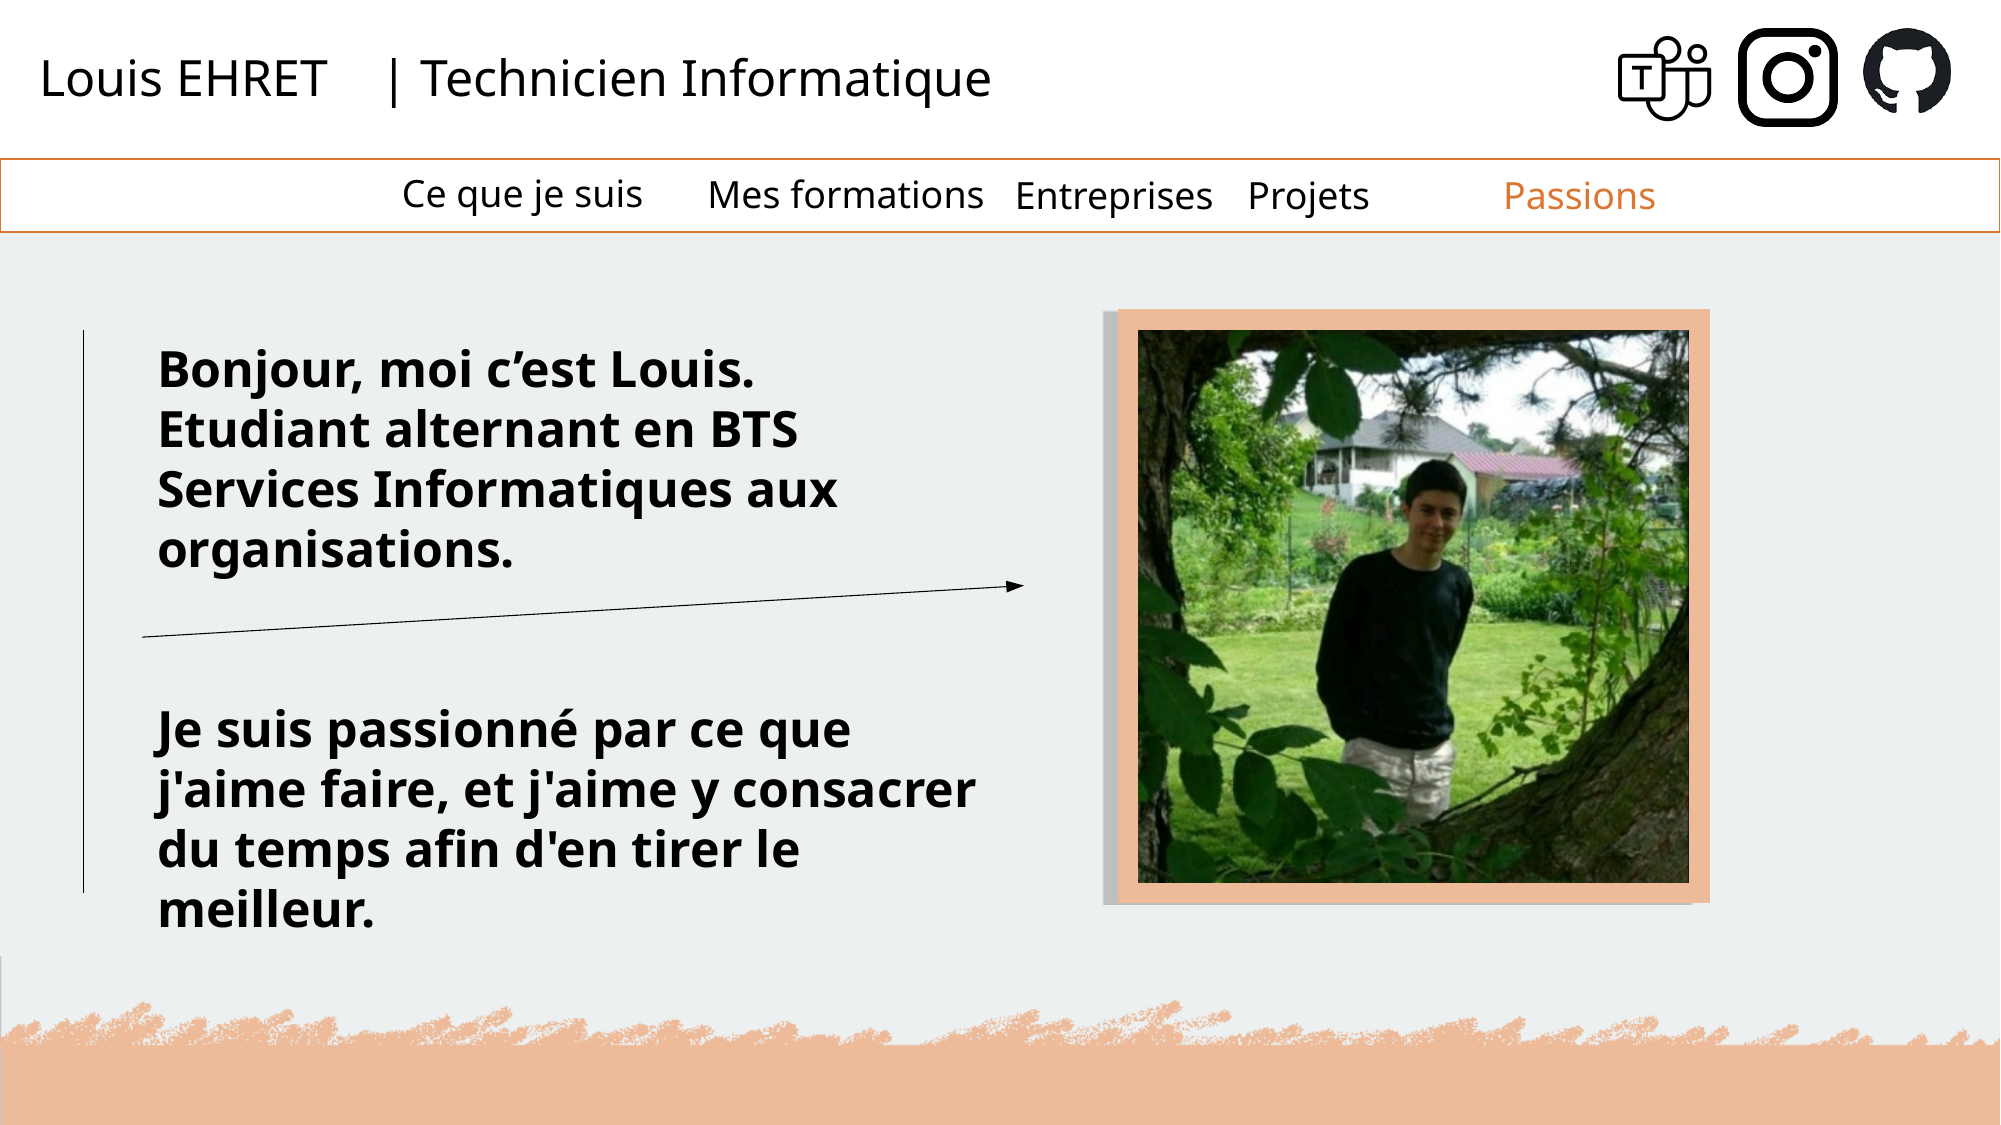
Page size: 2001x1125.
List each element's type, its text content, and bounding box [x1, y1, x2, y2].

picture [1738, 28, 1838, 127]
text_box Bonjour, moi c’est Louis. Etudiant alternant en BTS Services Informatiques aux organisations. Je suis passionné par ce que j'aime faire, et j'aime y consacrer du temps afin d'en tirer le meilleur. [142, 588, 997, 830]
text_box Projets [1232, 164, 1488, 225]
picture [0, 232, 2000, 1125]
text_box Mes formations [692, 163, 1695, 224]
text_box Ce que je suis [386, 162, 1389, 224]
picture [1863, 28, 1951, 115]
text_box Entreprises [999, 164, 1232, 225]
text_box Louis EHRET | Technicien Informatique [24, 39, 1514, 115]
text_box Passions [1488, 164, 2000, 225]
picture [1614, 28, 1713, 127]
text_box [0, 159, 2000, 232]
text_box Bonjour, moi c’est Louis. Etudiant alternant en BTS Services Informatiques aux organisations. Je suis passionné par ce que j'aime faire, et j'aime y consacrer du temps afin d'en tirer le meilleur. [142, 329, 997, 636]
